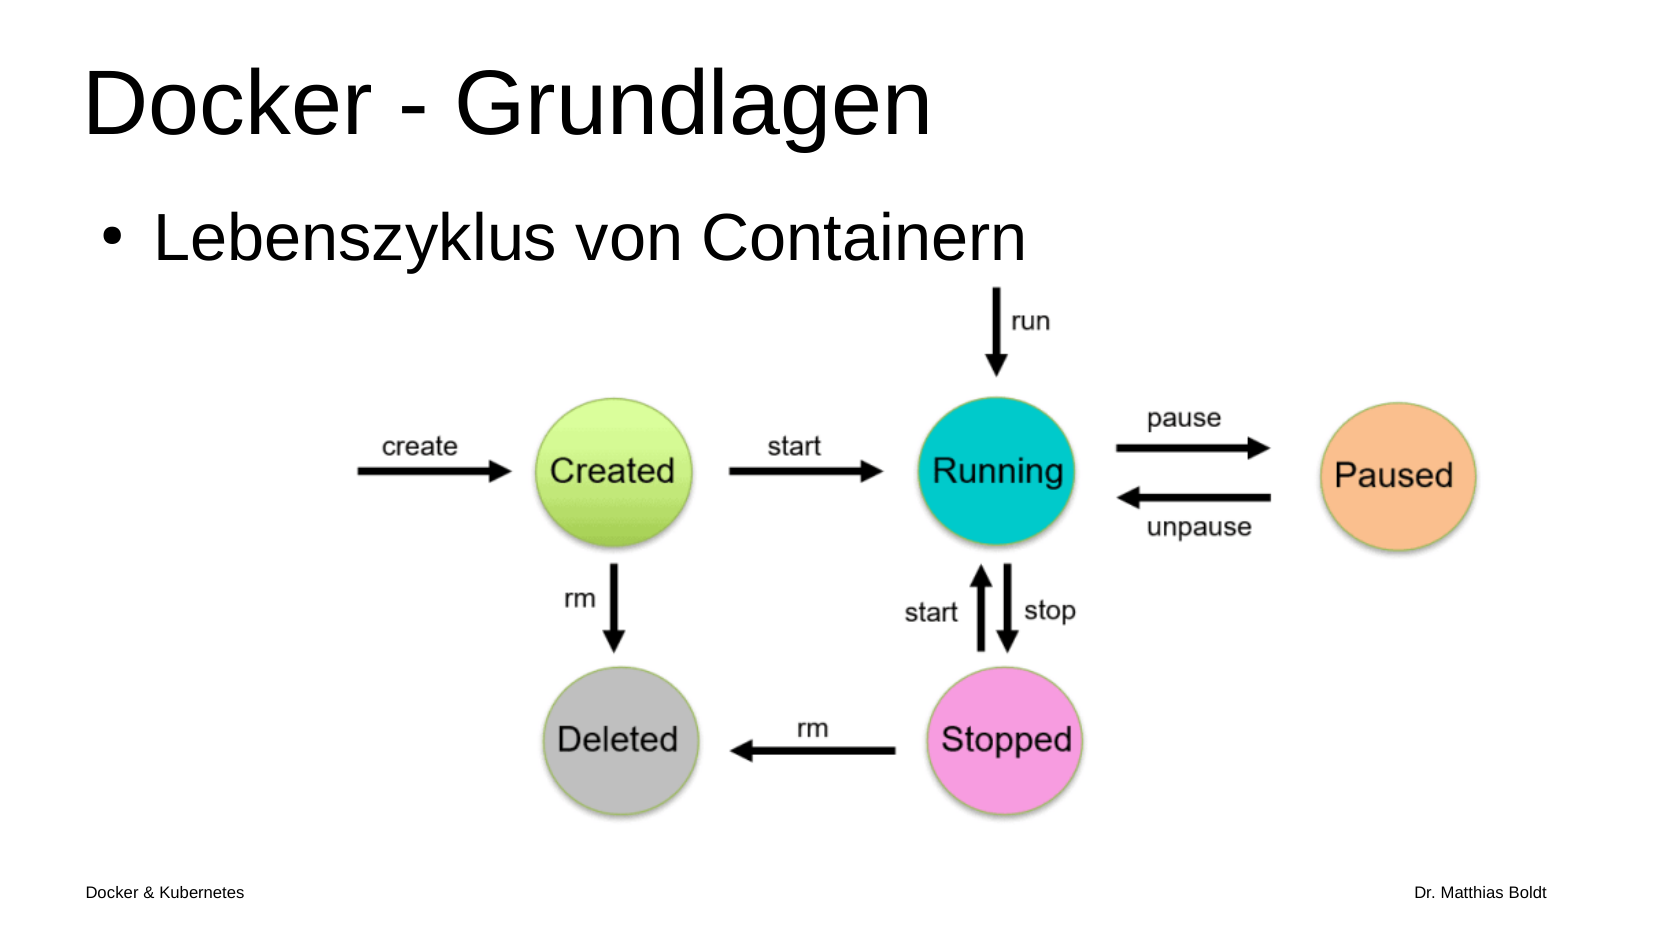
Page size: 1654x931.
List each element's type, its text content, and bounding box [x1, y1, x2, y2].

text_box Docker & Kubernetes Dr. Matthias Boldt [70, 875, 1563, 910]
picture [342, 367, 1548, 866]
list Lebenszyklus von Containern [82, 199, 1571, 367]
title Docker - Grundlagen [82, 25, 1571, 181]
